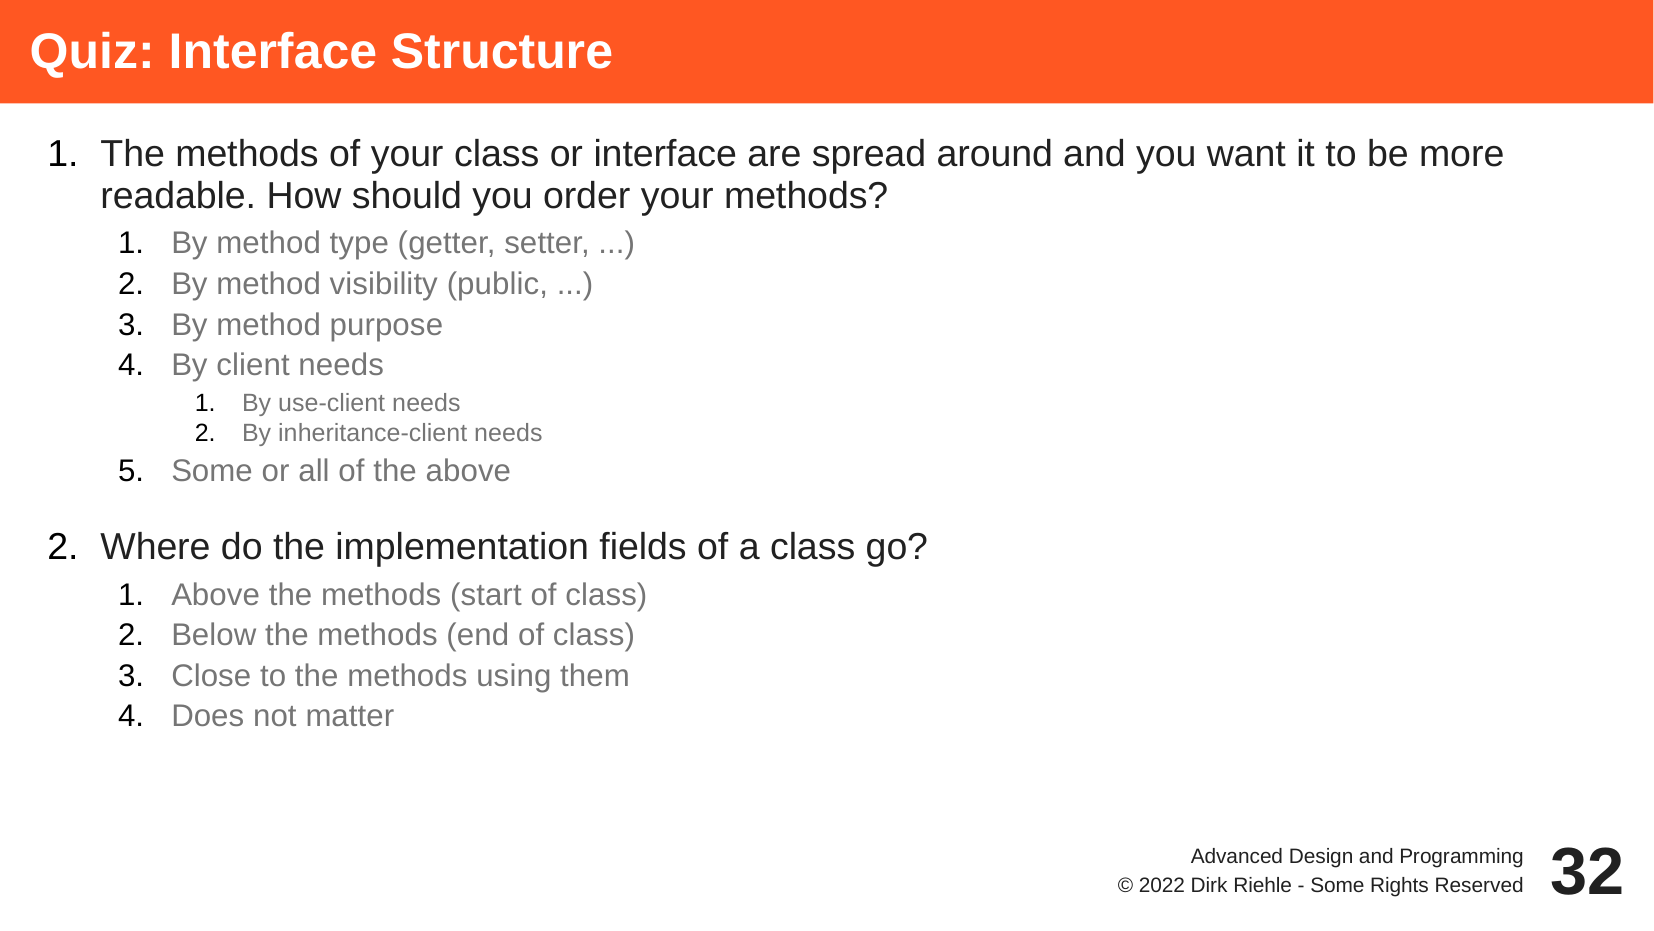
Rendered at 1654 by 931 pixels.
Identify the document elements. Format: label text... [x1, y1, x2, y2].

title Quiz: Interface Structure [0, 0, 1654, 104]
list The methods of your class or interface are spread around and you want it to be more readable. How should you order your methods? By method type (getter, setter, ...) By method visibility (public, ...) By method purpose By client needs By use-client needs By inheritance-client needs Some or all of the above Where do the implementation fields of a class go? Above the methods (start of class) Below the methods (end of class) Close to the methods using them Does not matter [29, 132, 1625, 813]
